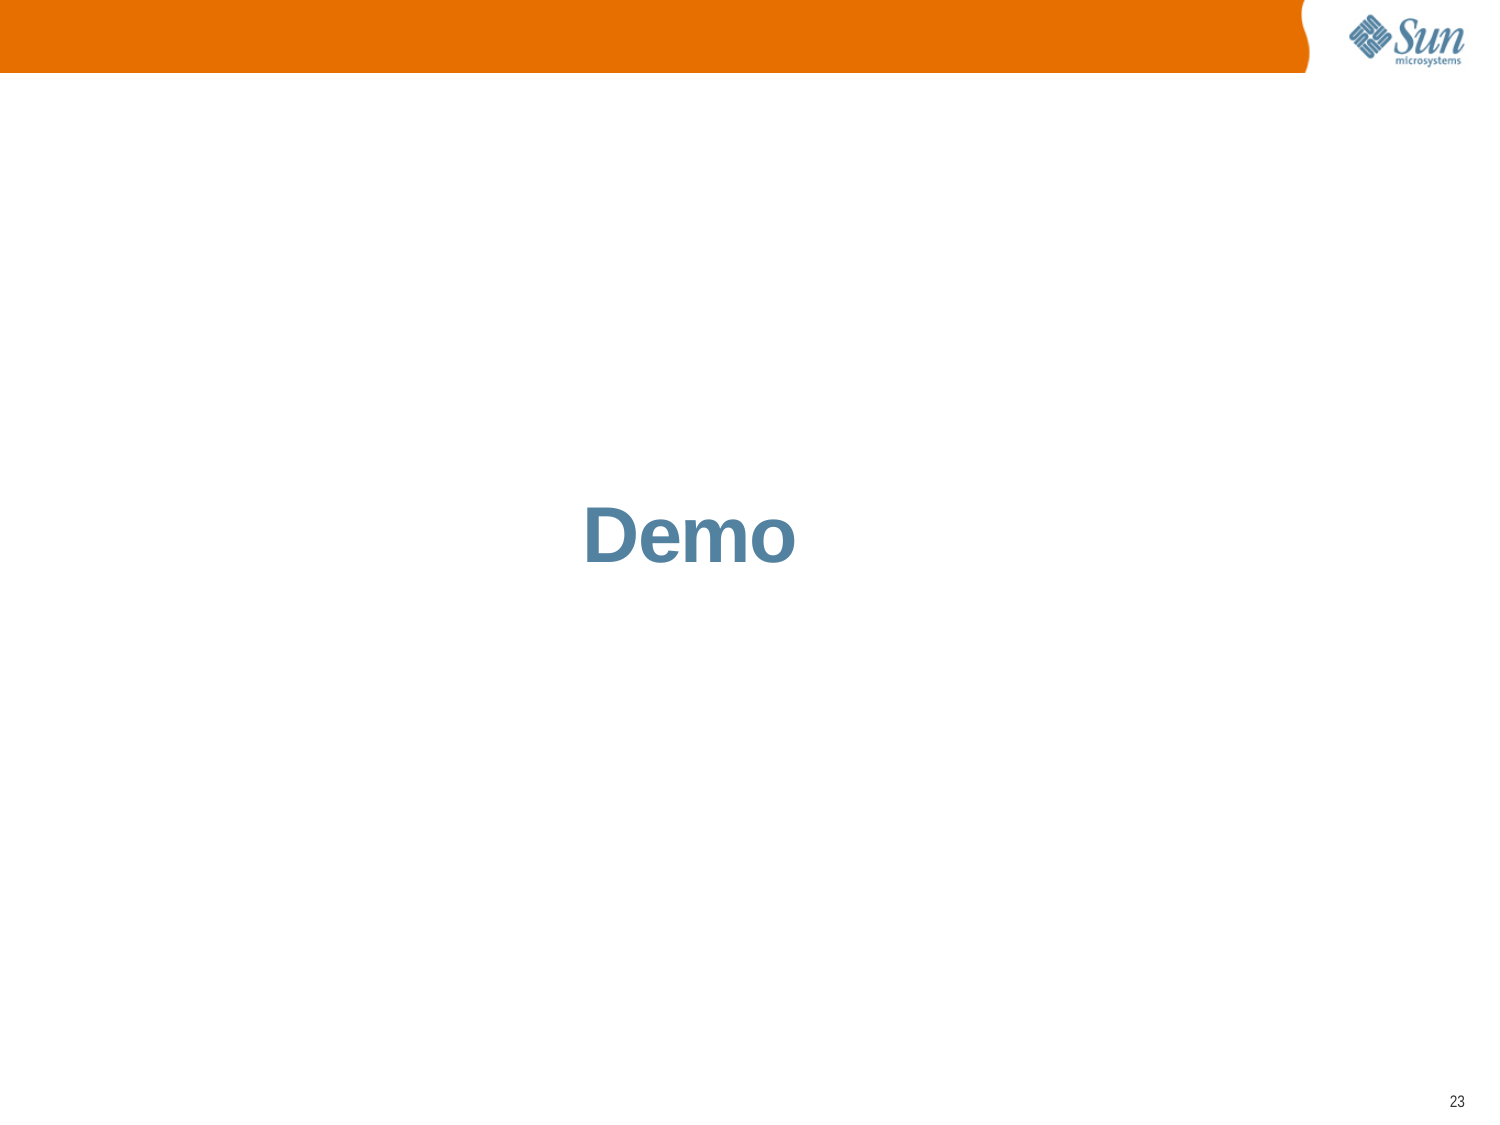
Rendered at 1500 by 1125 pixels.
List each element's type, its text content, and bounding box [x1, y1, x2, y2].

picture [0, 0, 1500, 73]
title Demo [582, 499, 822, 626]
